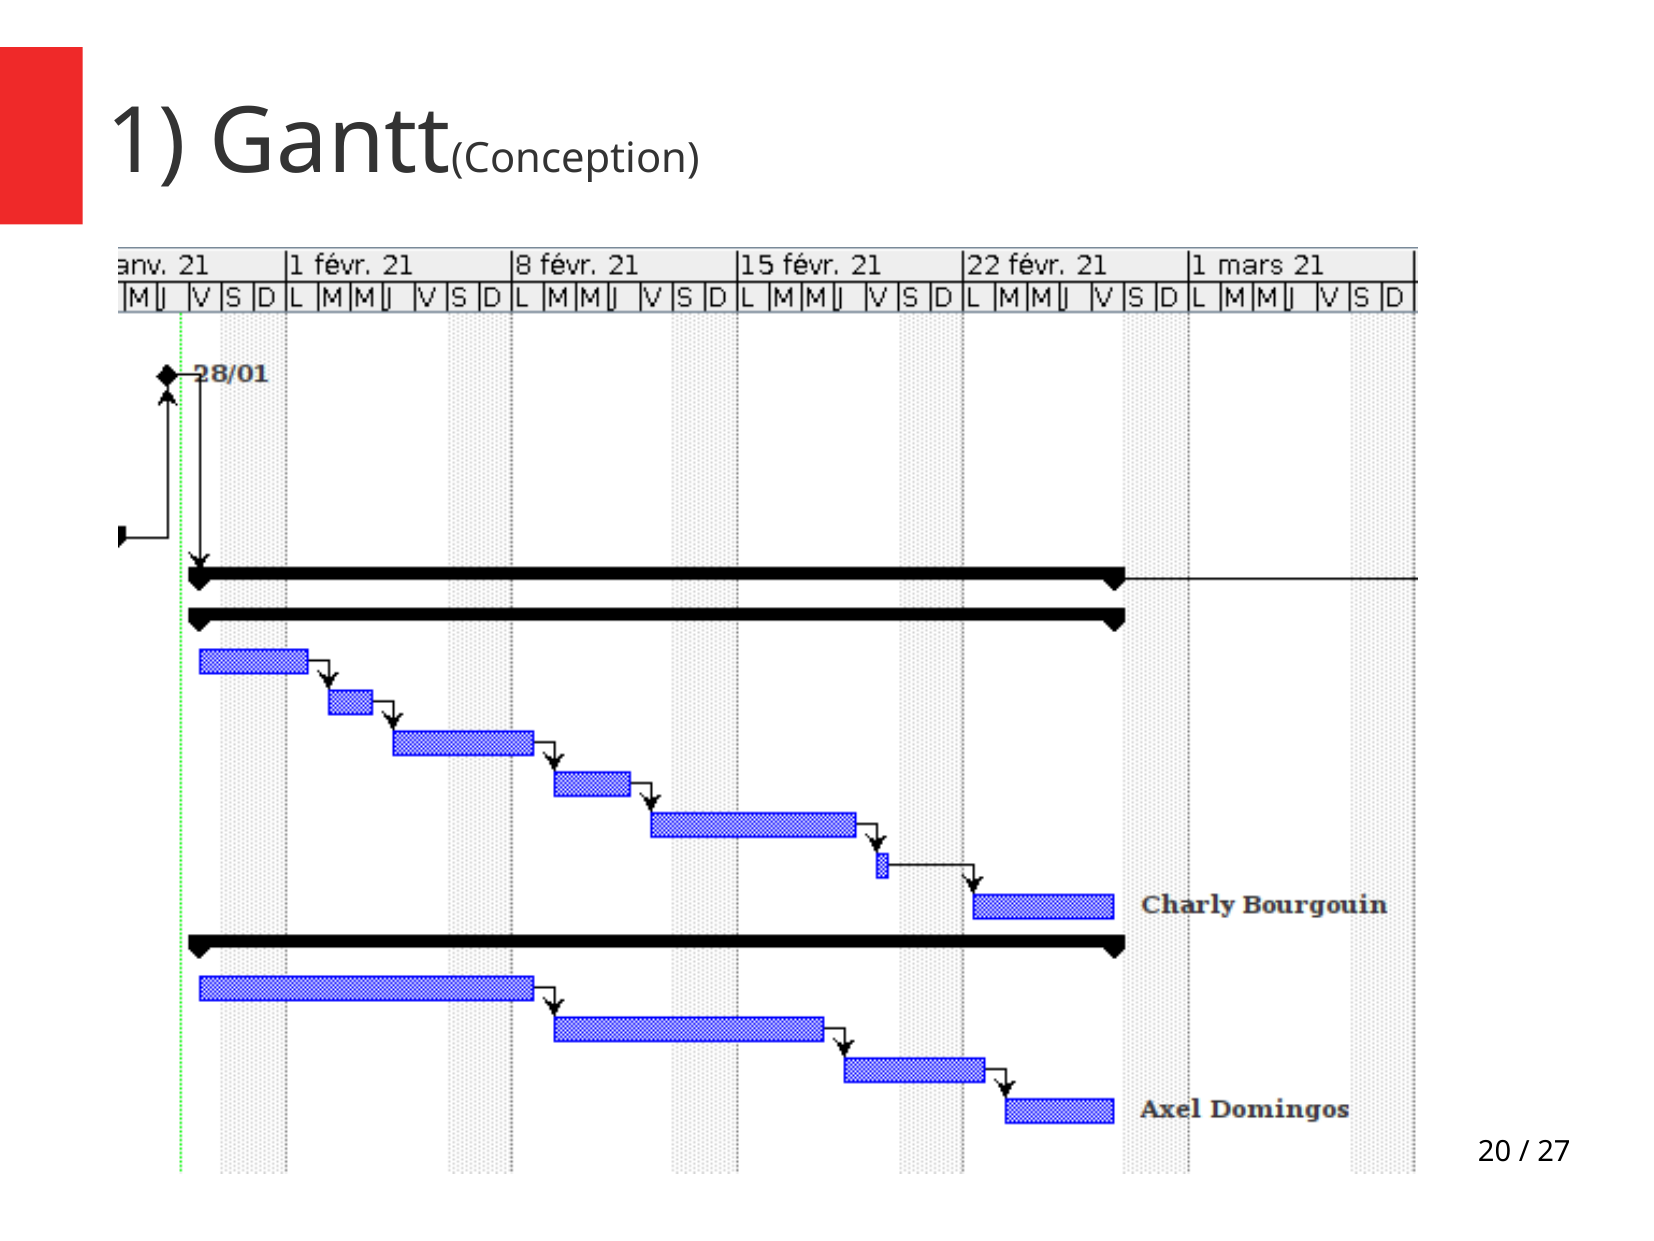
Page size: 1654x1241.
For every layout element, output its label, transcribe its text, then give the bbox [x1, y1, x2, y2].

picture [118, 247, 1418, 1174]
title 1) Gantt(Conception) [106, 49, 1619, 225]
